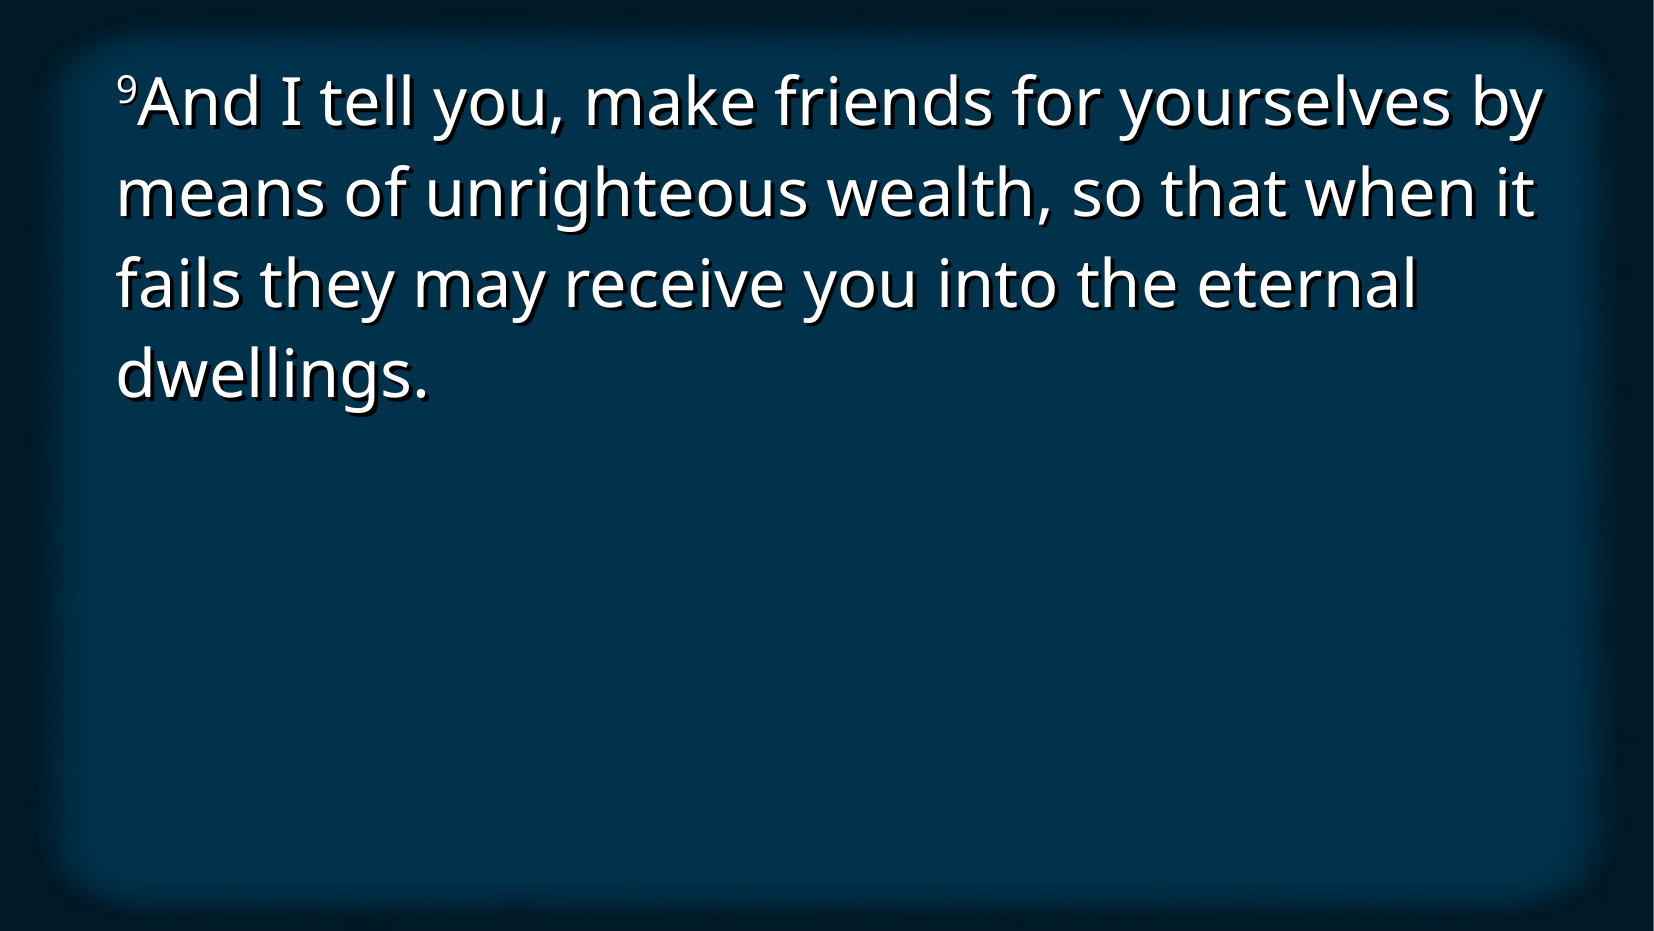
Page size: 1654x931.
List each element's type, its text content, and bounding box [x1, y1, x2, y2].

picture [0, 0, 1654, 931]
text_box 9And I tell you, make friends for yourselves by means of unrighteous wealth, so that when it fails they may receive you into the eternal dwellings. [101, 46, 1572, 417]
